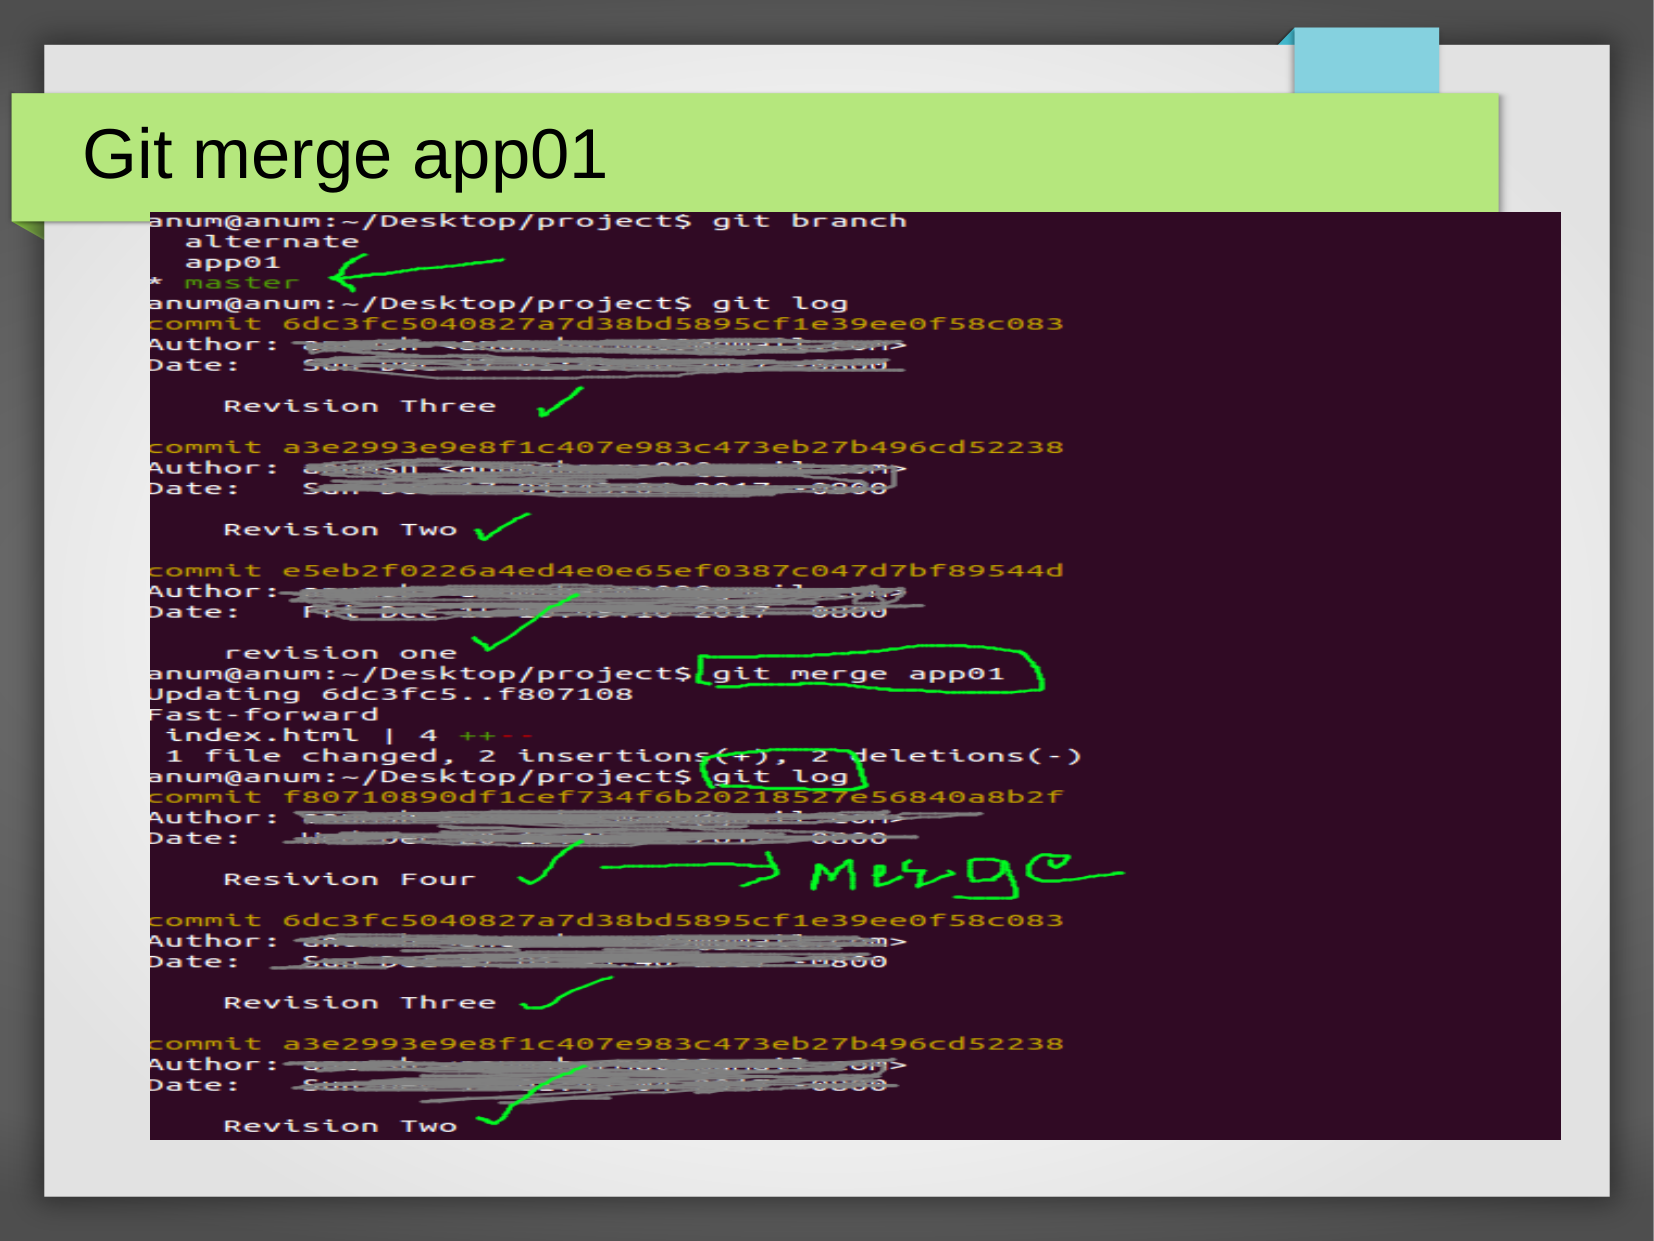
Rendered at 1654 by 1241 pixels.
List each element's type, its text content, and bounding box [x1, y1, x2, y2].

picture [0, 0, 1654, 1241]
title Git merge app01 [82, 94, 1264, 213]
